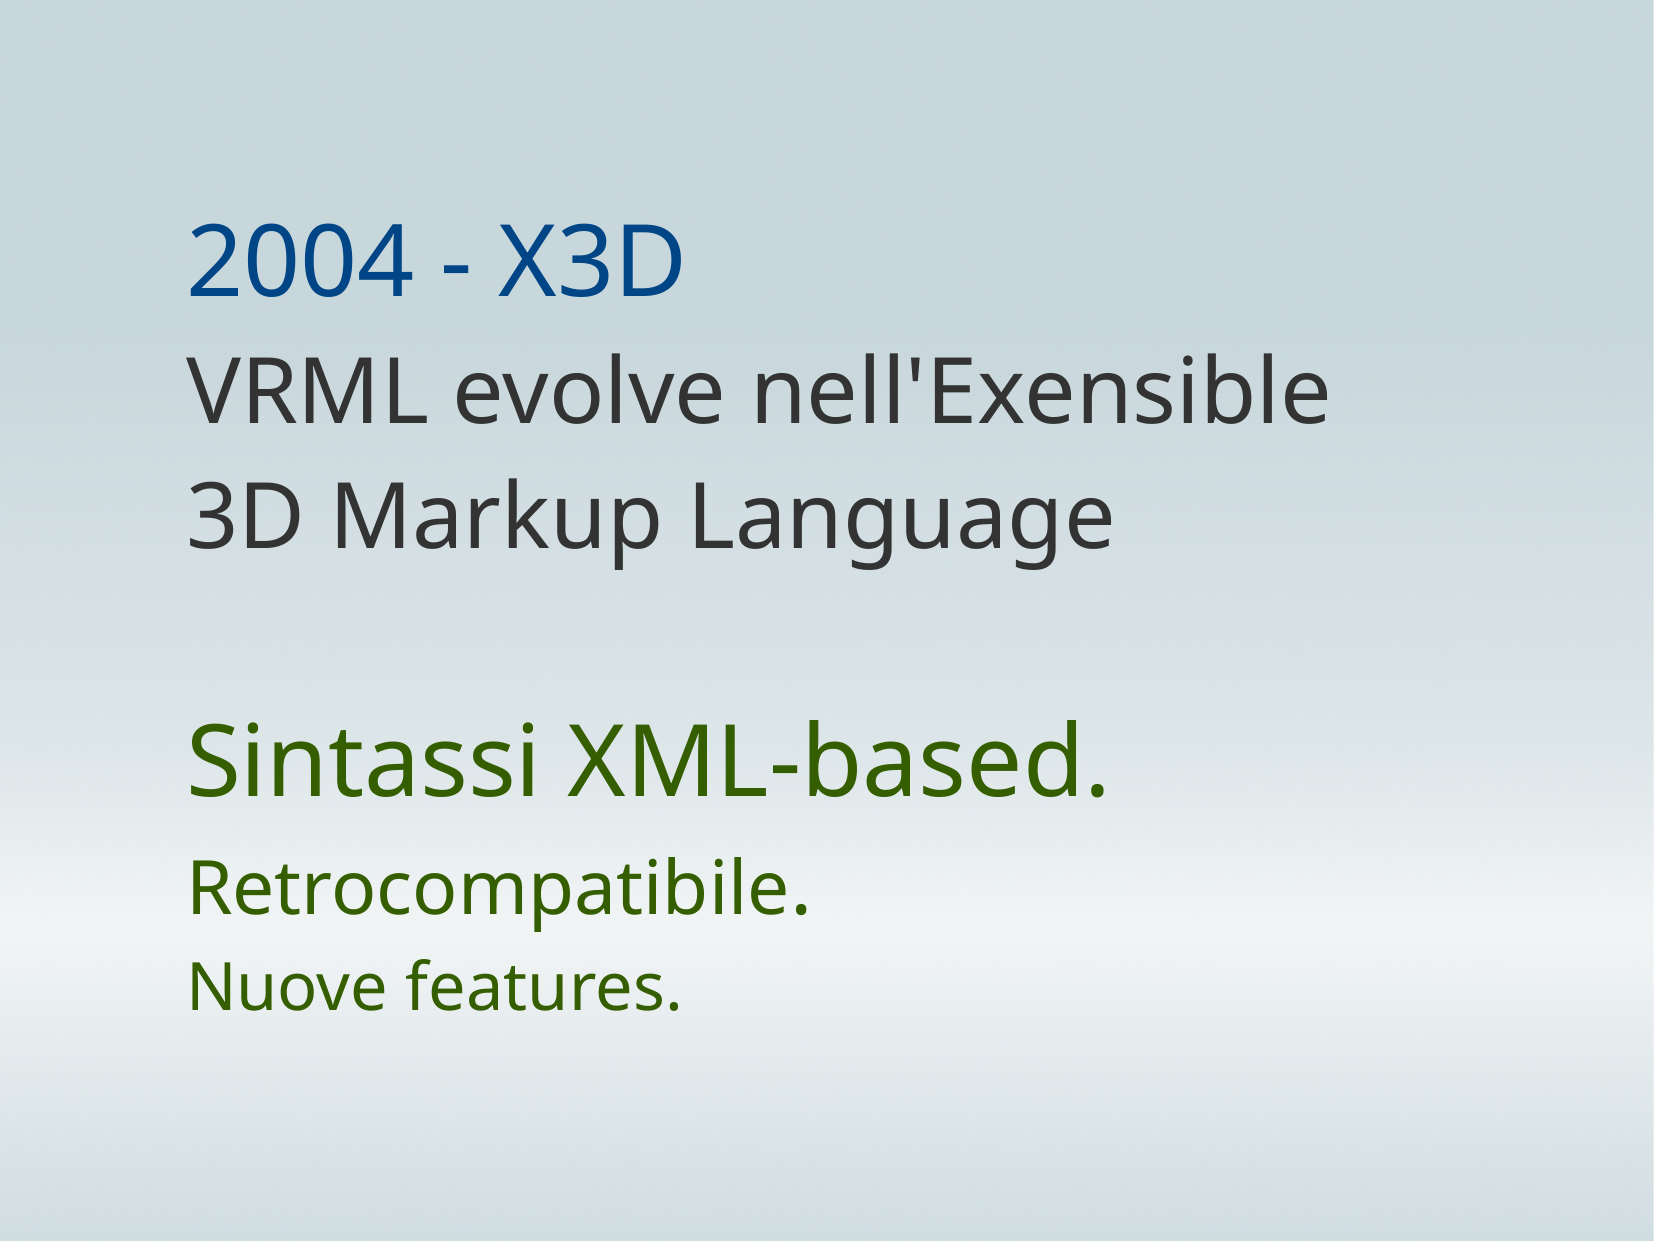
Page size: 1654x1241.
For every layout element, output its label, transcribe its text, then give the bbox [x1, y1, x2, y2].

picture [0, 0, 1654, 1241]
text_box 2004 - X3D VRML evolve nell'Exensible 3D Markup Language Sintassi XML-based. Retrocompatibile. Nuove features. [171, 182, 1365, 1059]
